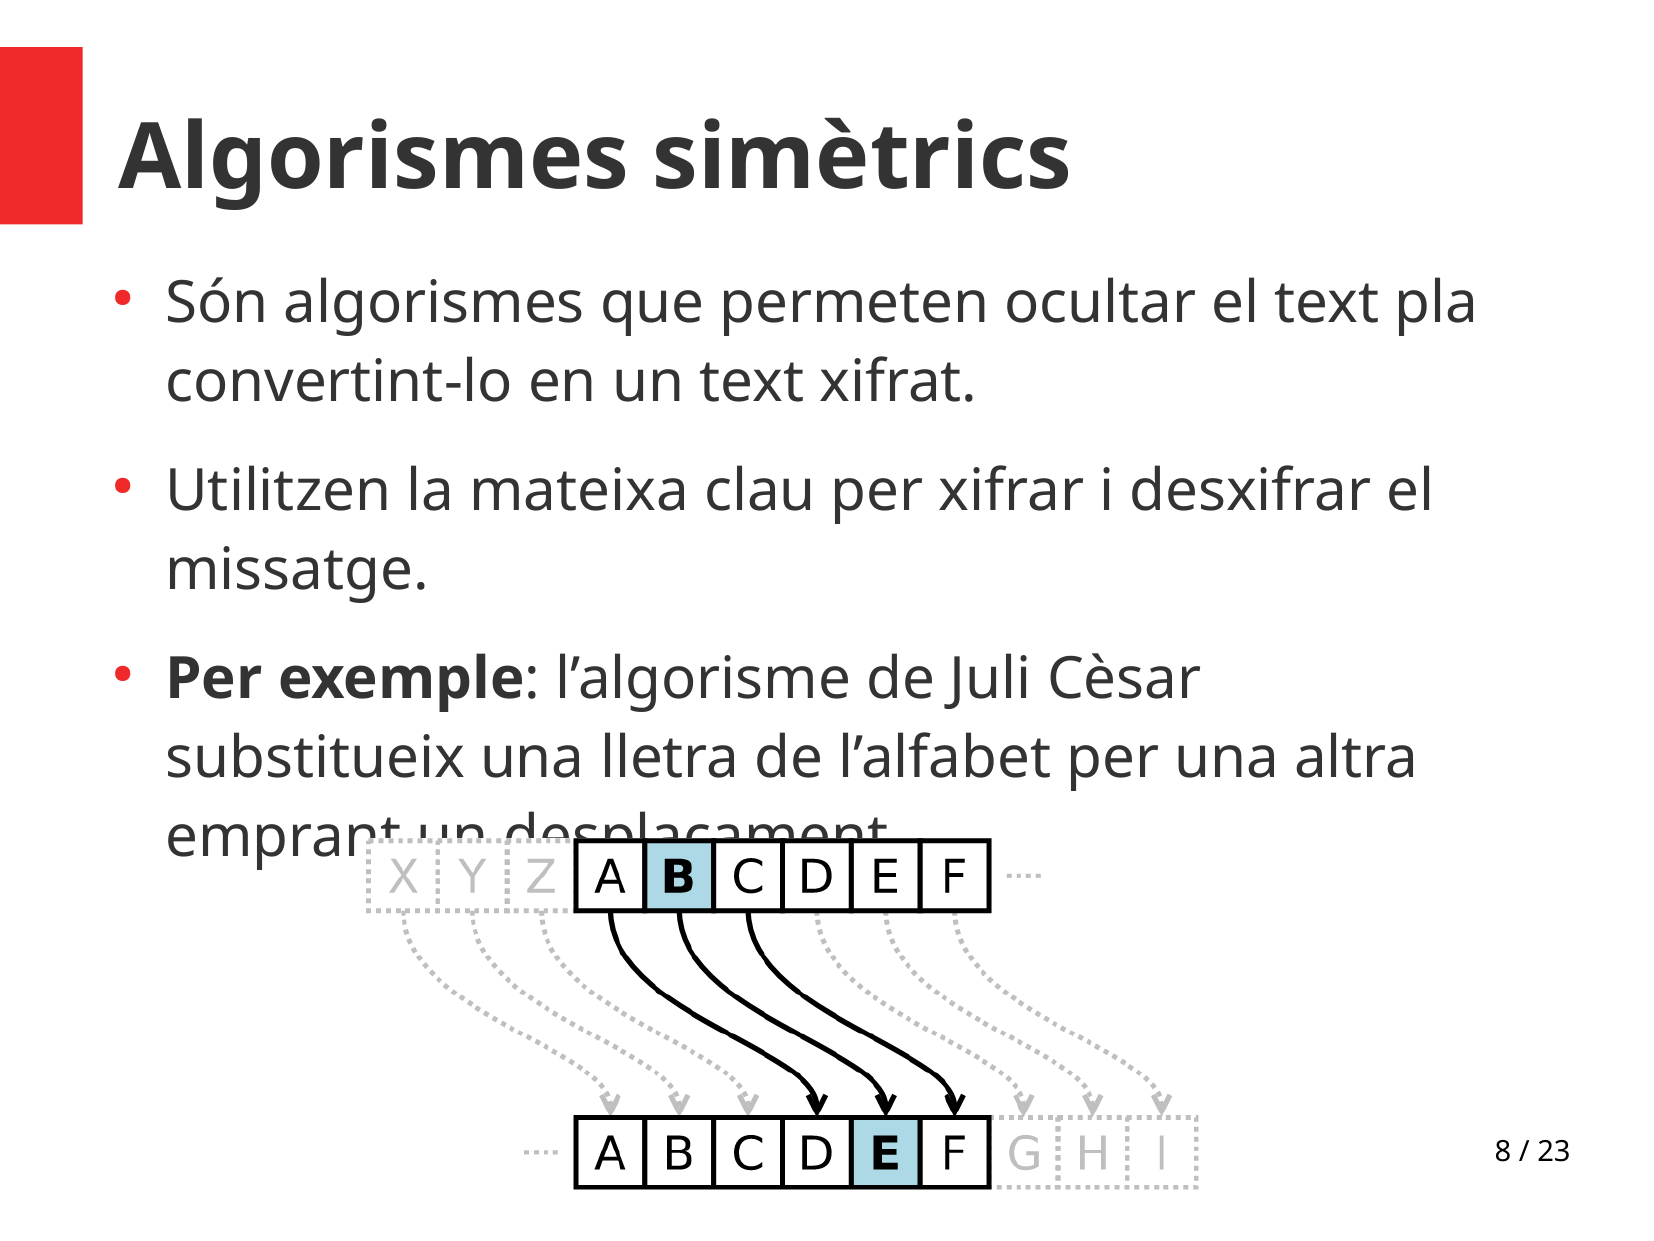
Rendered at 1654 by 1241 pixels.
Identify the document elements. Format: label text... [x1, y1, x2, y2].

title Algorismes simètrics [118, 49, 1571, 257]
list Són algorismes que permeten ocultar el text pla convertint-lo en un text xifrat. Utilitzen la mateixa clau per xifrar i desxifrar el missatge. Per exemple: l’algorisme de Juli Cèsar substitueix una lletra de l’alfabet per una altra emprant un desplaçament. [94, 259, 1512, 980]
picture [366, 838, 1199, 1190]
